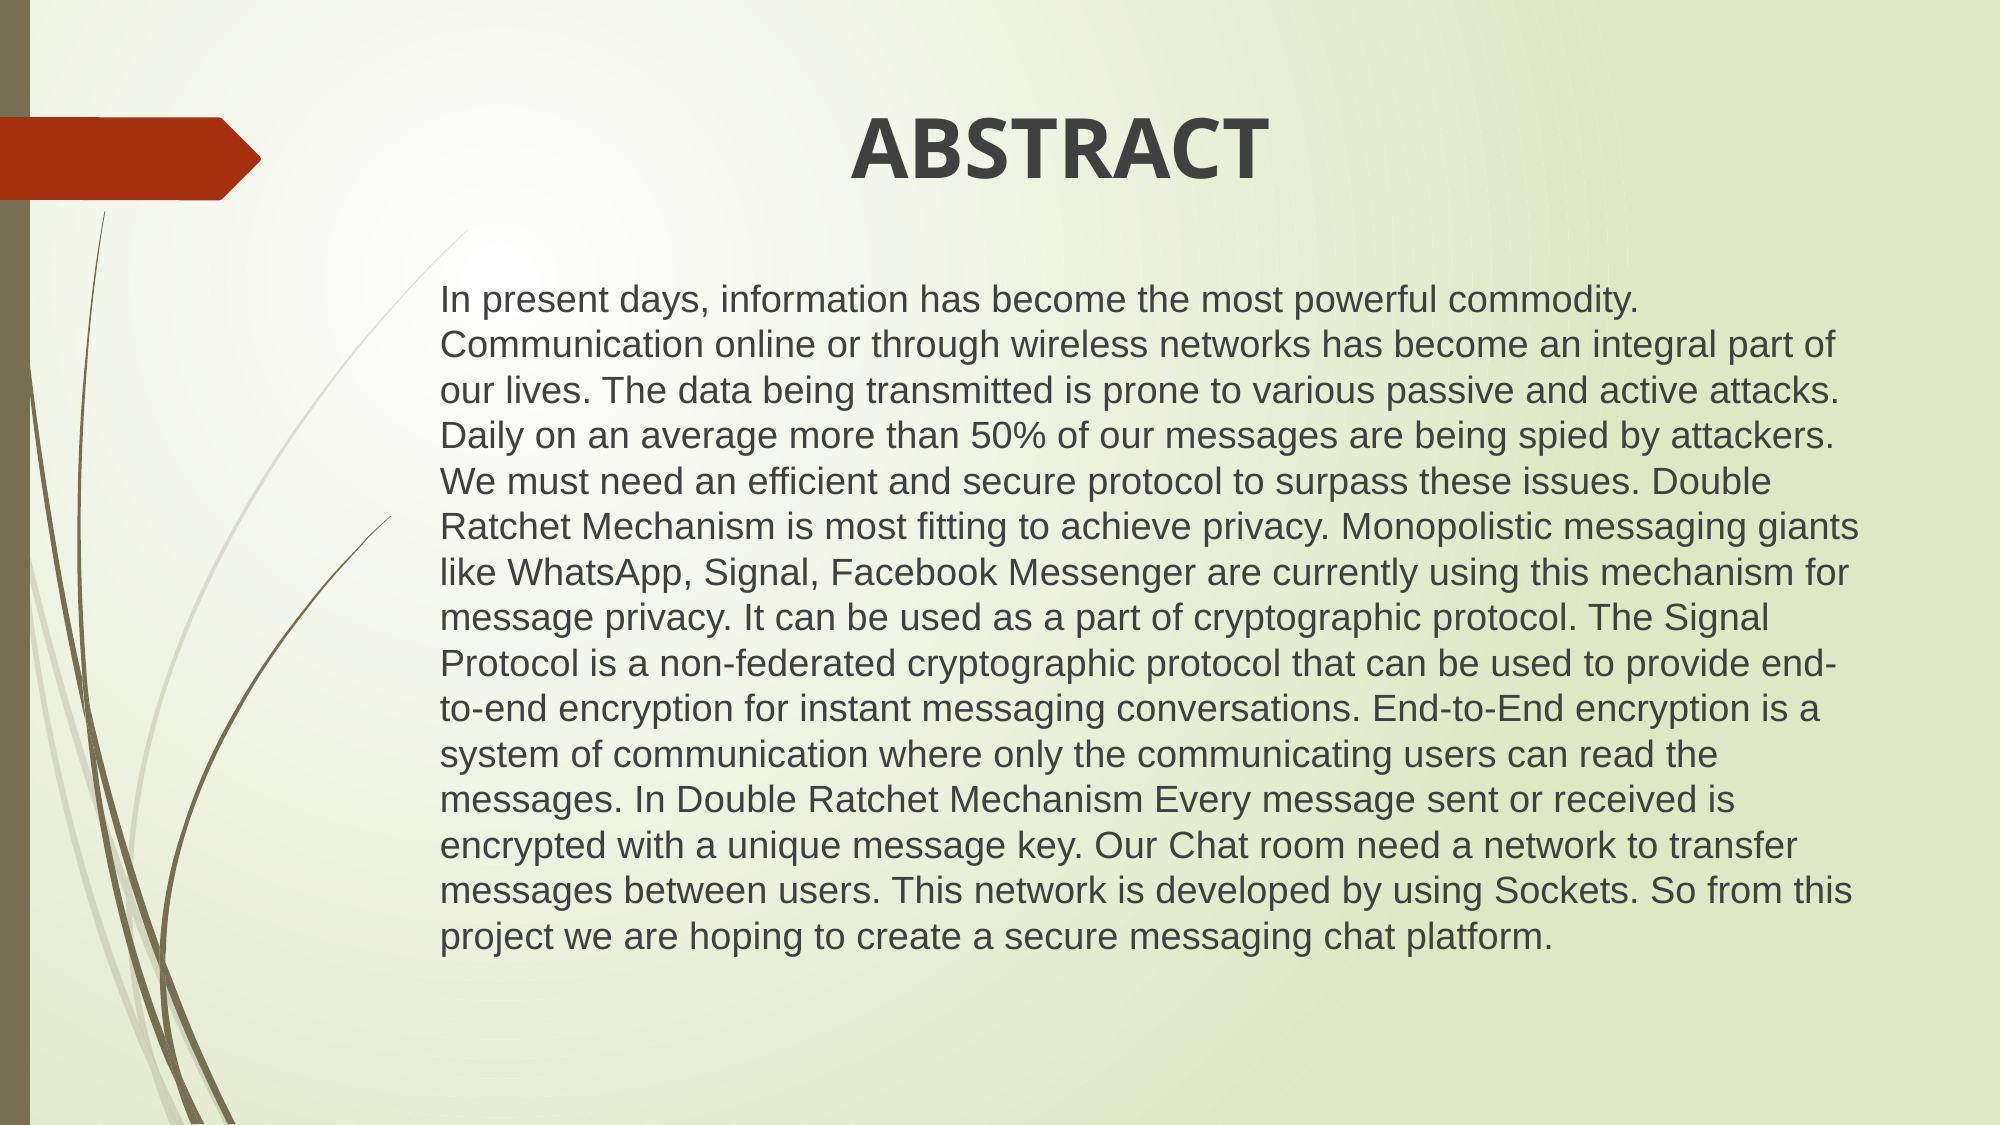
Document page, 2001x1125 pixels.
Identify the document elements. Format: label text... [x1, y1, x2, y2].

list ABSTRACT In present days, information has become the most powerful commodity. Communication online or through wireless networks has become an integral part of our lives. The data being transmitted is prone to various passive and active attacks. Daily on an average more than 50% of our messages are being spied by attackers. We must need an efficient and secure protocol to surpass these issues. Double Ratchet Mechanism is most fitting to achieve privacy. Monopolistic messaging giants like WhatsApp, Signal, Facebook Messenger are currently using this mechanism for message privacy. It can be used as a part of cryptographic protocol. The Signal Protocol is a non-federated cryptographic protocol that can be used to provide end-to-end encryption for instant messaging conversations. End-to-End encryption is a system of communication where only the communicating users can read the messages. In Double Ratchet Mechanism Every message sent or received is encrypted with a unique message key. Our Chat room need a network to transfer messages between users. This network is developed by using Sockets. So from this project we are hoping to create a secure messaging chat platform. [424, 27, 1888, 970]
